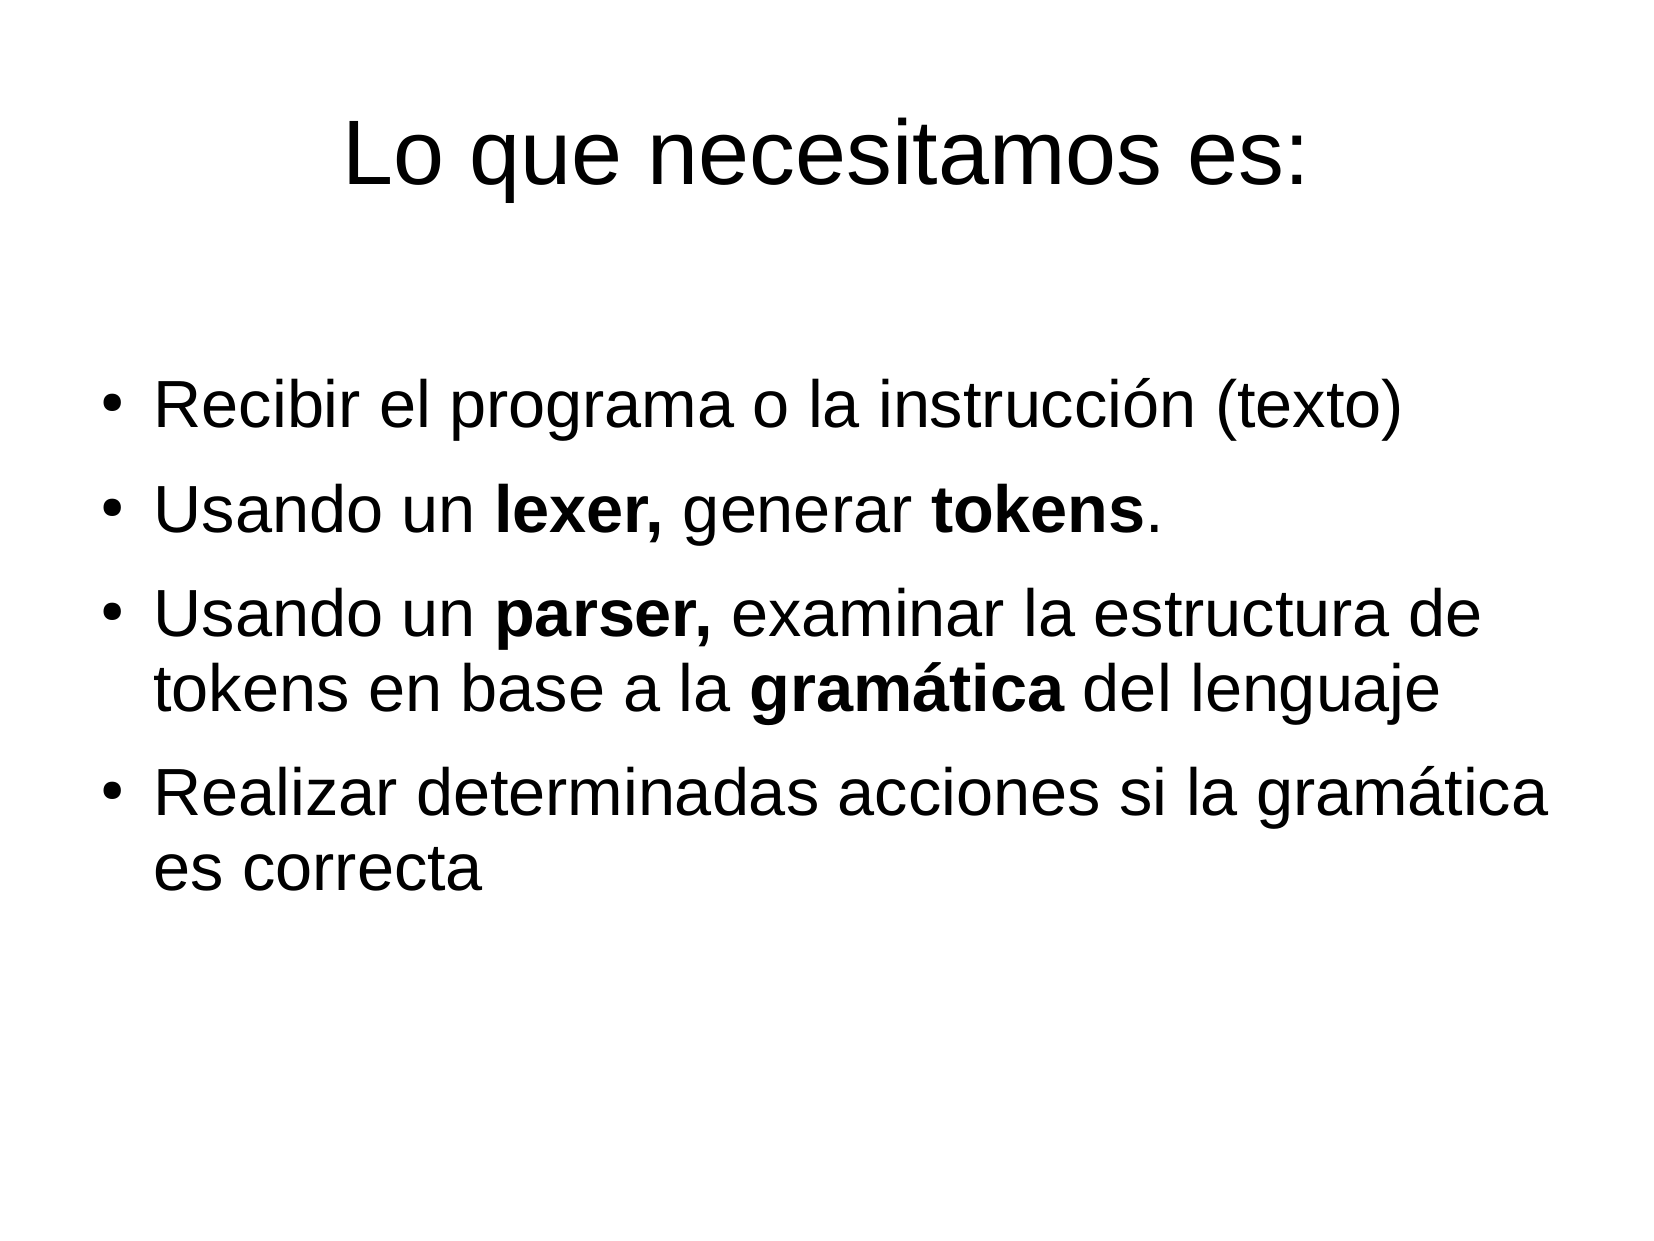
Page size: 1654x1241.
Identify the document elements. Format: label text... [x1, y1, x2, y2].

list Recibir el programa o la instrucción (texto) Usando un lexer, generar tokens. Usando un parser, examinar la estructura de tokens en base a la gramática del lenguaje Realizar determinadas acciones si la gramática es correcta [82, 367, 1571, 1087]
title Lo que necesitamos es: [82, 49, 1571, 257]
